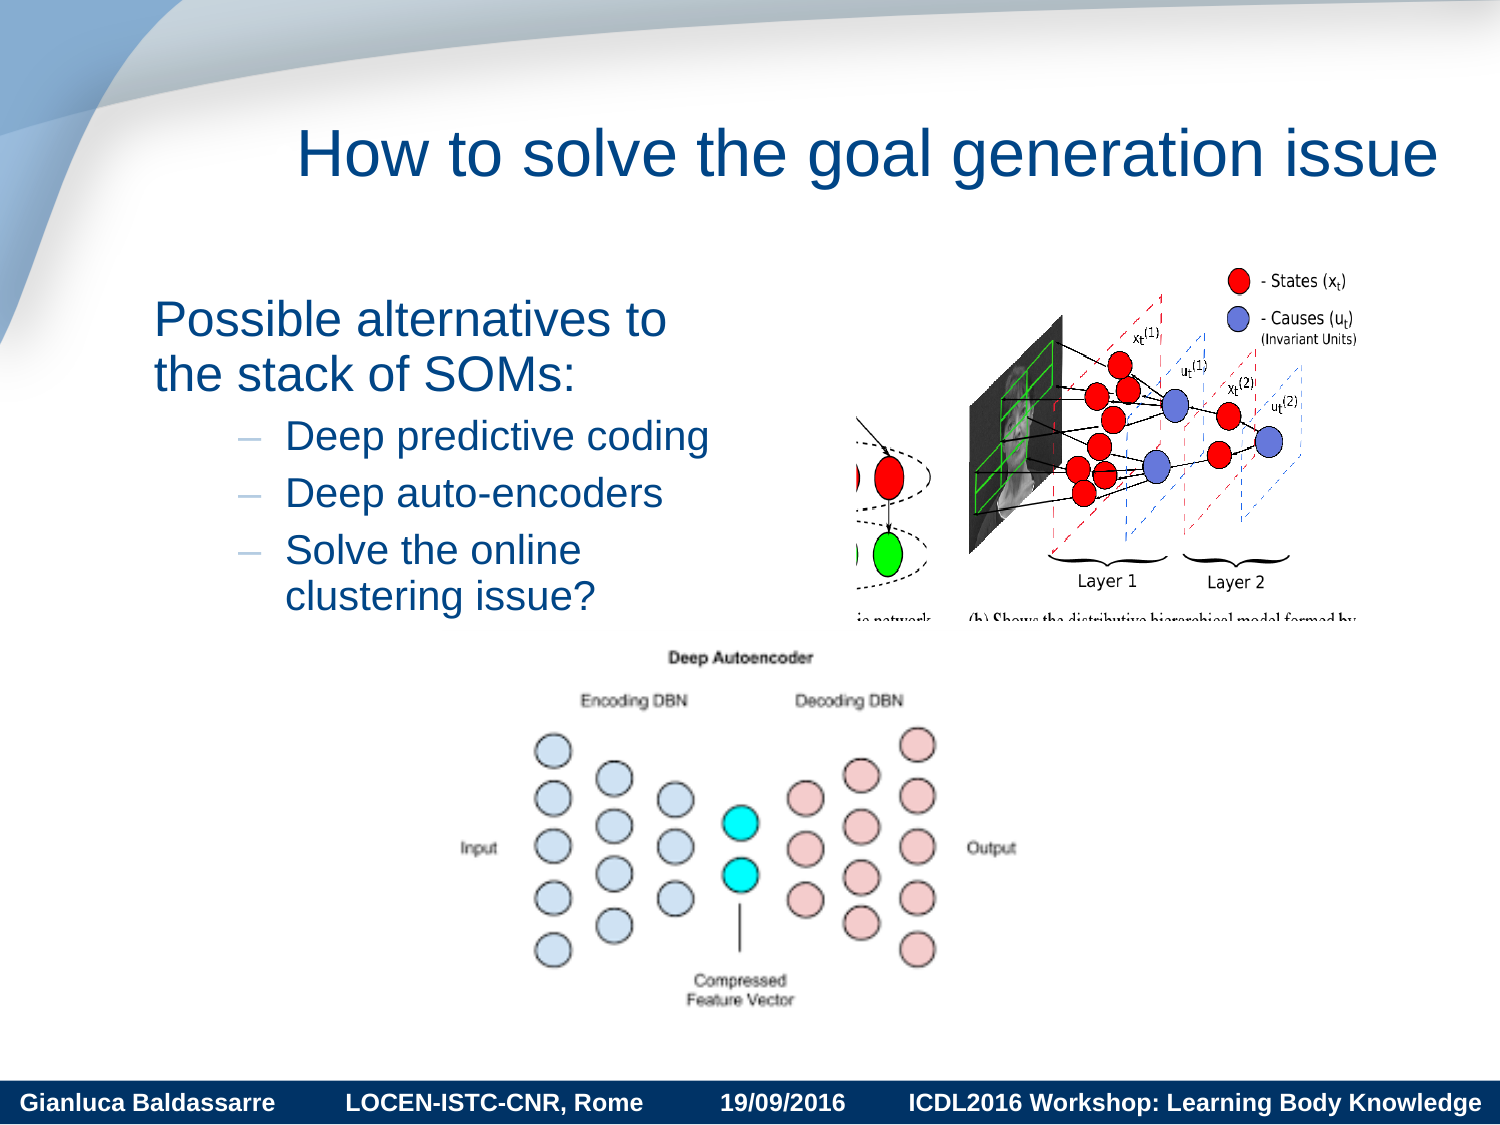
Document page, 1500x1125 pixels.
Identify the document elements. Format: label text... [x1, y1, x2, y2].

list Possible alternatives to the stack of SOMs: Deep predictive coding Deep auto-encoders Solve the online clustering issue? [41, 290, 728, 944]
title How to solve the goal generation issue [88, 100, 1441, 206]
picture [0, 0, 1500, 1080]
